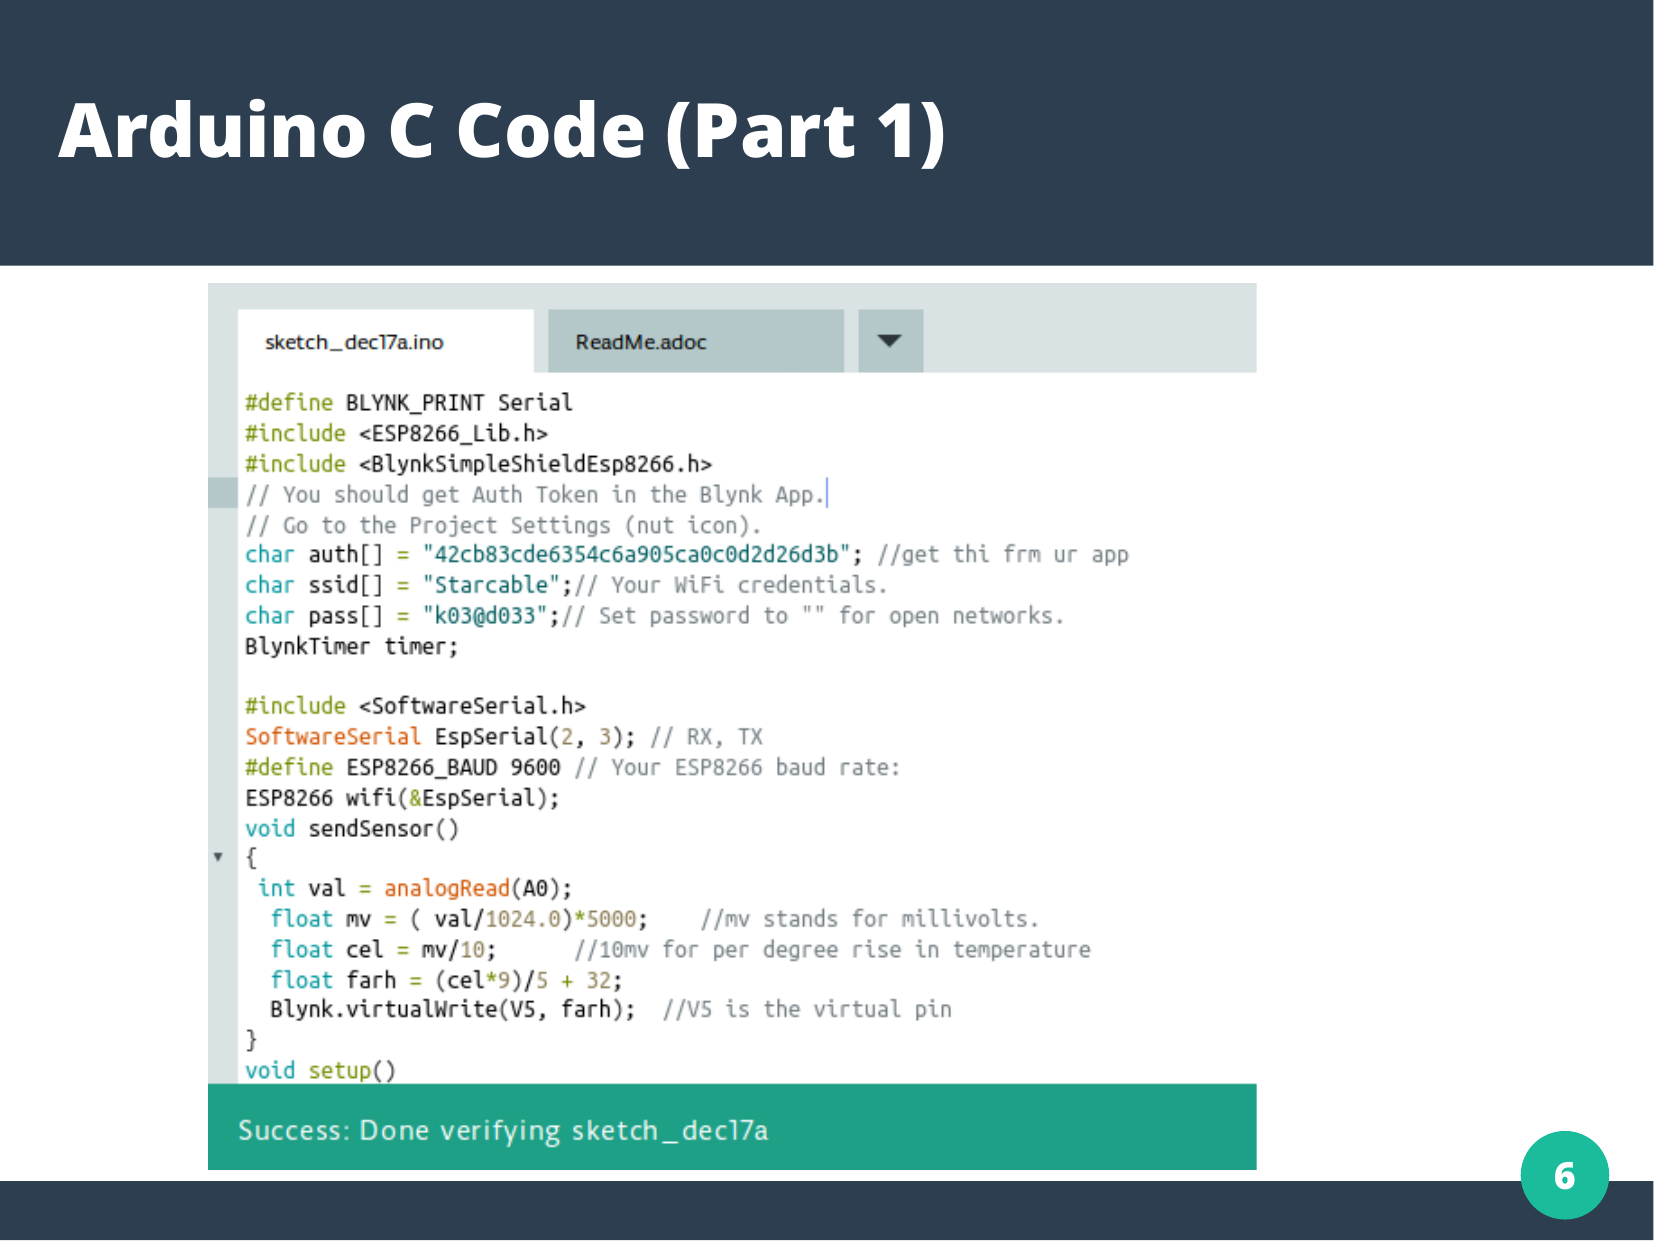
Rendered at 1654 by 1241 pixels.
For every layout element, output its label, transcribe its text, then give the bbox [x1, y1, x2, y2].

title Arduino C Code (Part 1) [59, 49, 1595, 207]
picture [208, 283, 1257, 1170]
